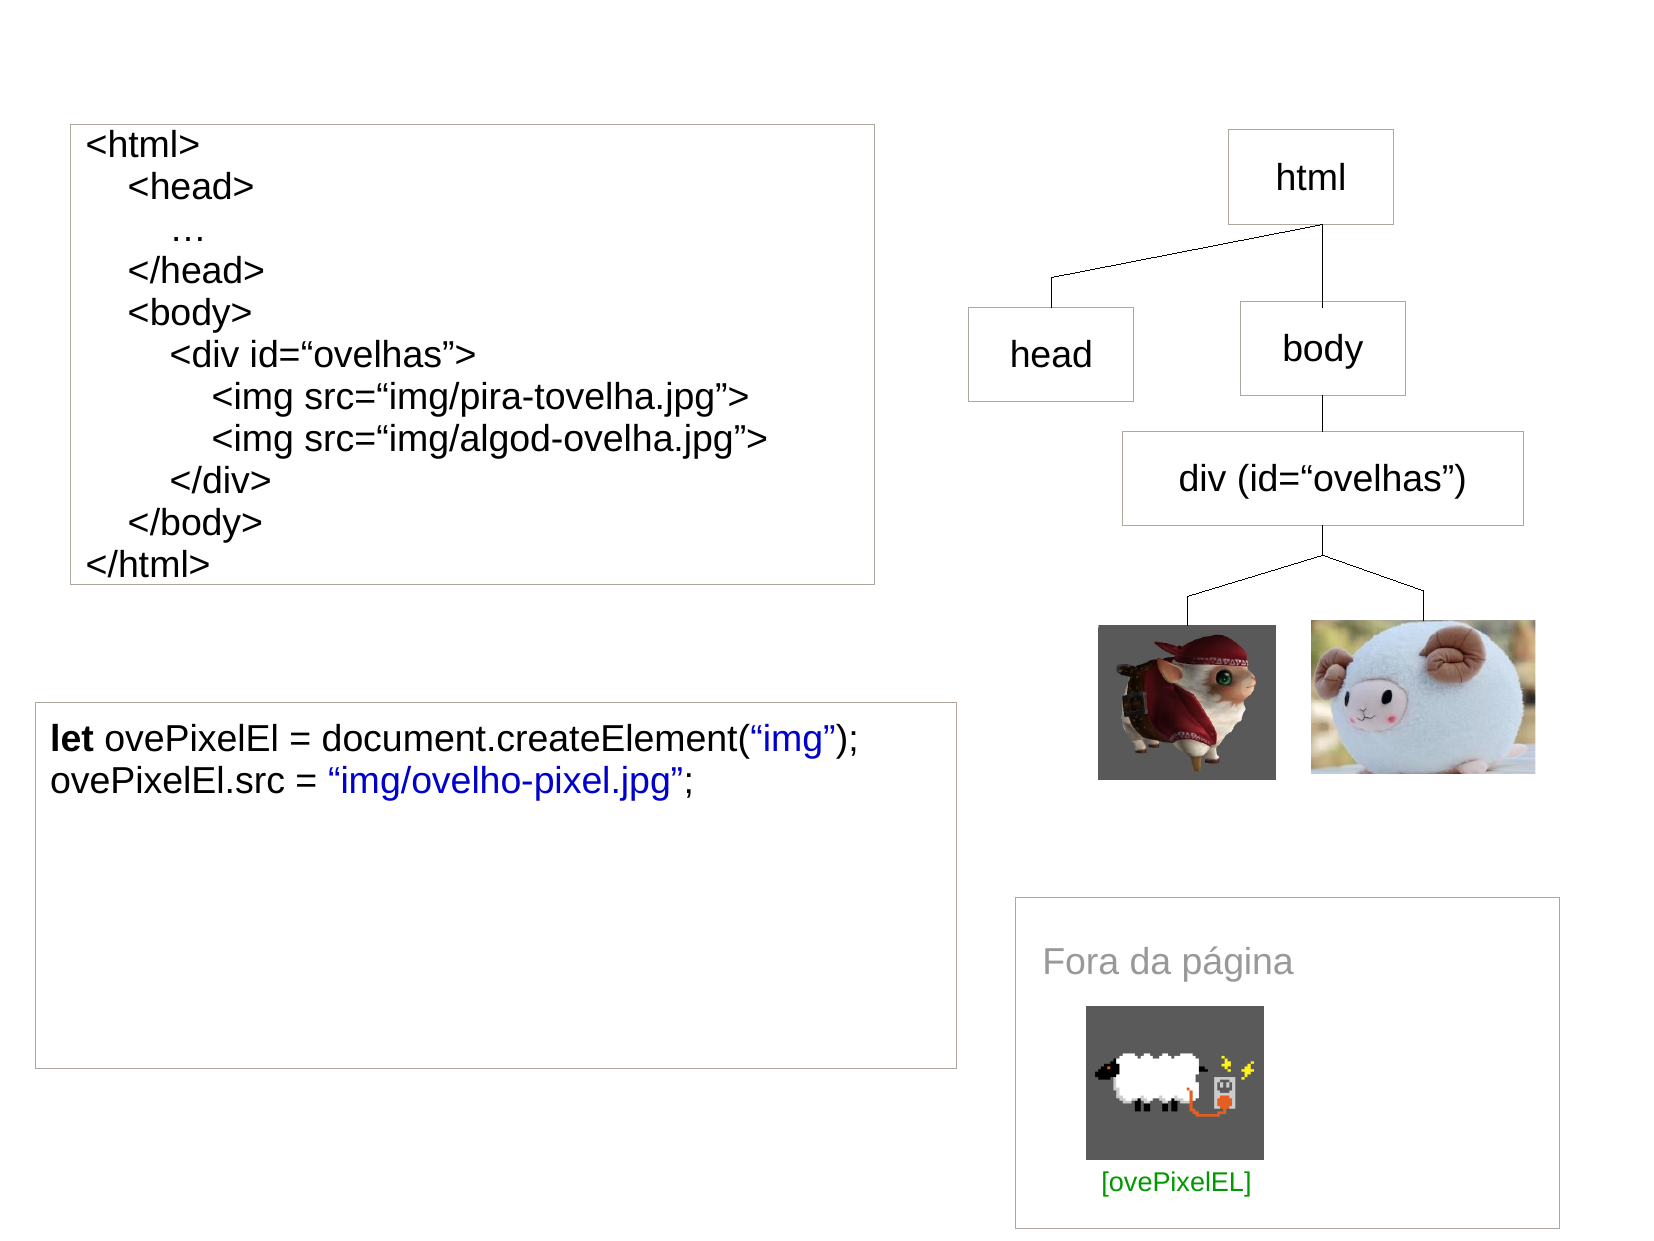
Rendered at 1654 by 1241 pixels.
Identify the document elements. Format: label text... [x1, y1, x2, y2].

text_box Fora da página [1027, 933, 1347, 990]
text_box head [968, 307, 1134, 402]
text_box [1015, 897, 1560, 1229]
picture [1311, 620, 1536, 774]
text_box [ovePixelEL] [1086, 1159, 1267, 1205]
text_box body [1240, 301, 1406, 396]
text_box let ovePixelEl = document.createElement(“img”); ovePixelEl.src = “img/ovelho-pixel.jpg”; [35, 702, 957, 1069]
text_box <html> <head> … </head> <body> <div id=“ovelhas”> <img src=“img/pira-tovelha.jpg”> <img src=“img/algod-ovelha.jpg”> </div> </body> </html> [70, 124, 875, 585]
picture [1086, 1006, 1264, 1159]
text_box div (id=“ovelhas”) [1122, 431, 1524, 526]
text_box html [1228, 129, 1394, 225]
picture [1098, 625, 1276, 780]
